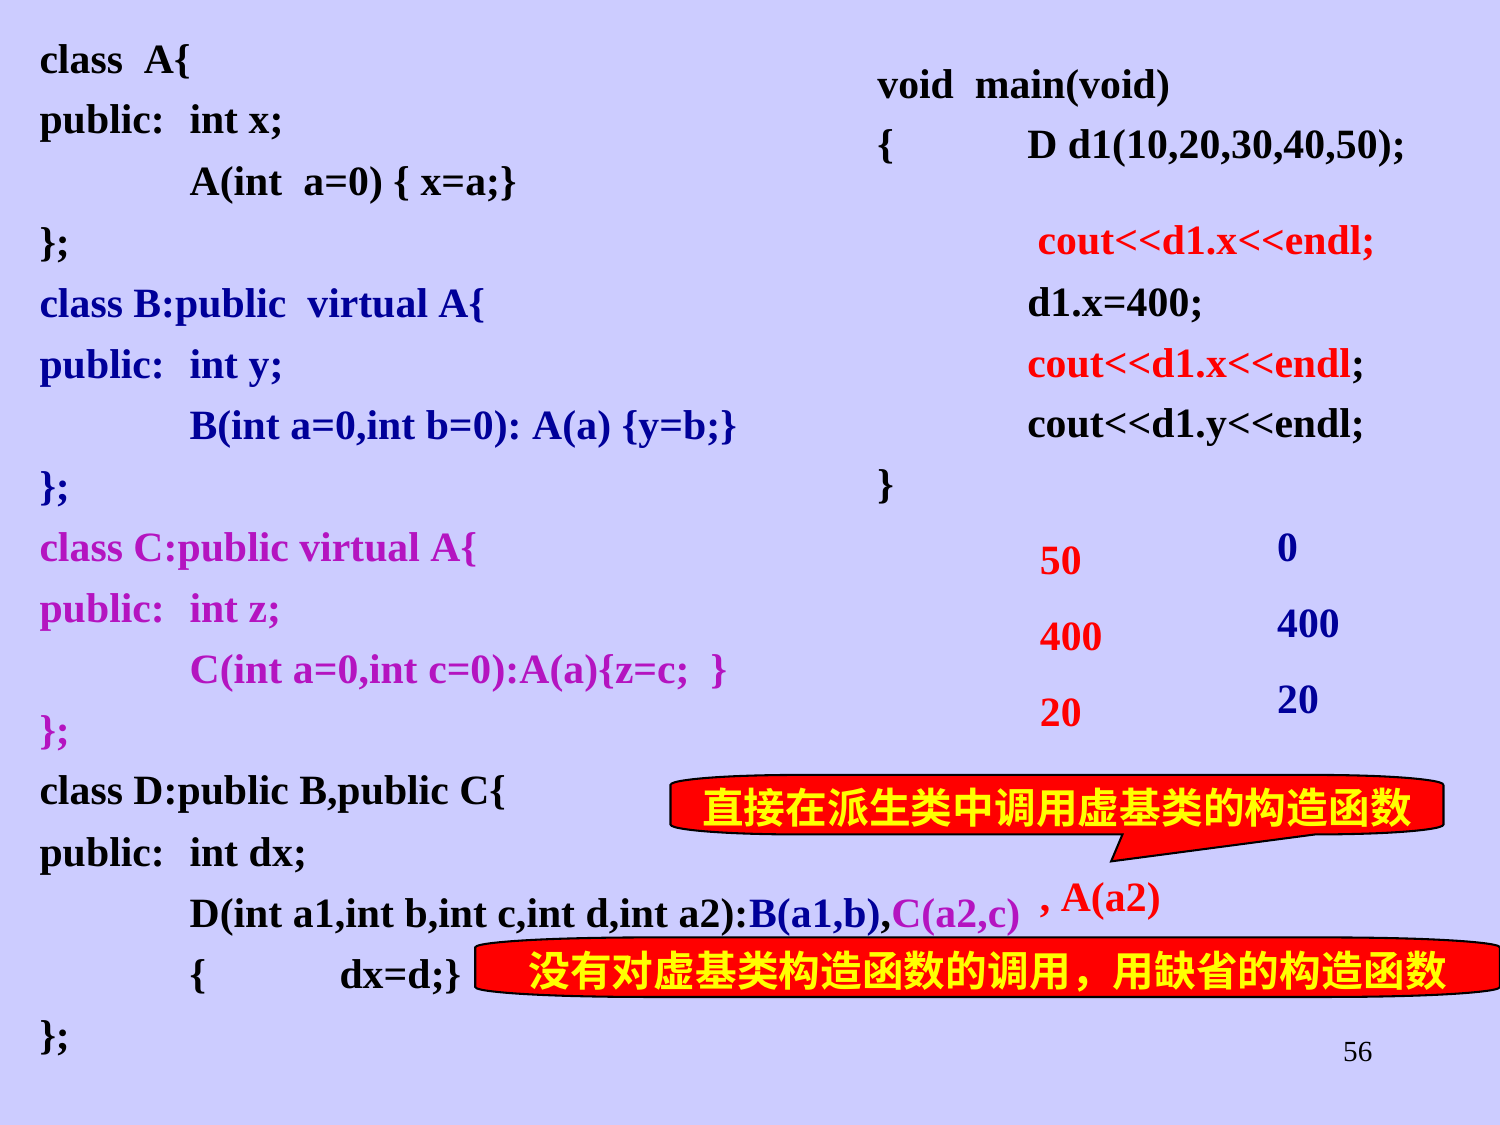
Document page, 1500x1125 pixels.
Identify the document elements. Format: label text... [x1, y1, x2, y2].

text_box 50 400 20 [1024, 525, 1138, 743]
text_box class A{ public: int x; A(int a=0) { x=a;} }; class B:public virtual A{ public: int y; B(int a=0,int b=0): A(a) {y=b;} }; class C:public virtual A{ public: int z; C(int a=0,int c=0):A(a){z=c; } }; class D:public B,public C{ public: int dx; D(int a1,int b,int c,int d,int a2):B(a1,b),C(a2,c) { dx=d;} }; [24, 37, 1051, 1064]
text_box void main(void) { D d1(10,20,30,40,50); cout<<d1.x<<endl; d1.x=400; cout<<d1.x<<endl; cout<<d1.y<<endl; } [862, 62, 1451, 514]
text_box <编号> [1074, 1025, 1388, 1101]
text_box 没有对虚基类构造函数的调用，用缺省的构造函数 [475, 937, 1500, 997]
text_box 0 400 20 [1262, 512, 1375, 731]
text_box 直接在派生类中调用虚基类的构造函数 [670, 774, 1444, 862]
text_box , A(a2) [1025, 862, 1313, 928]
